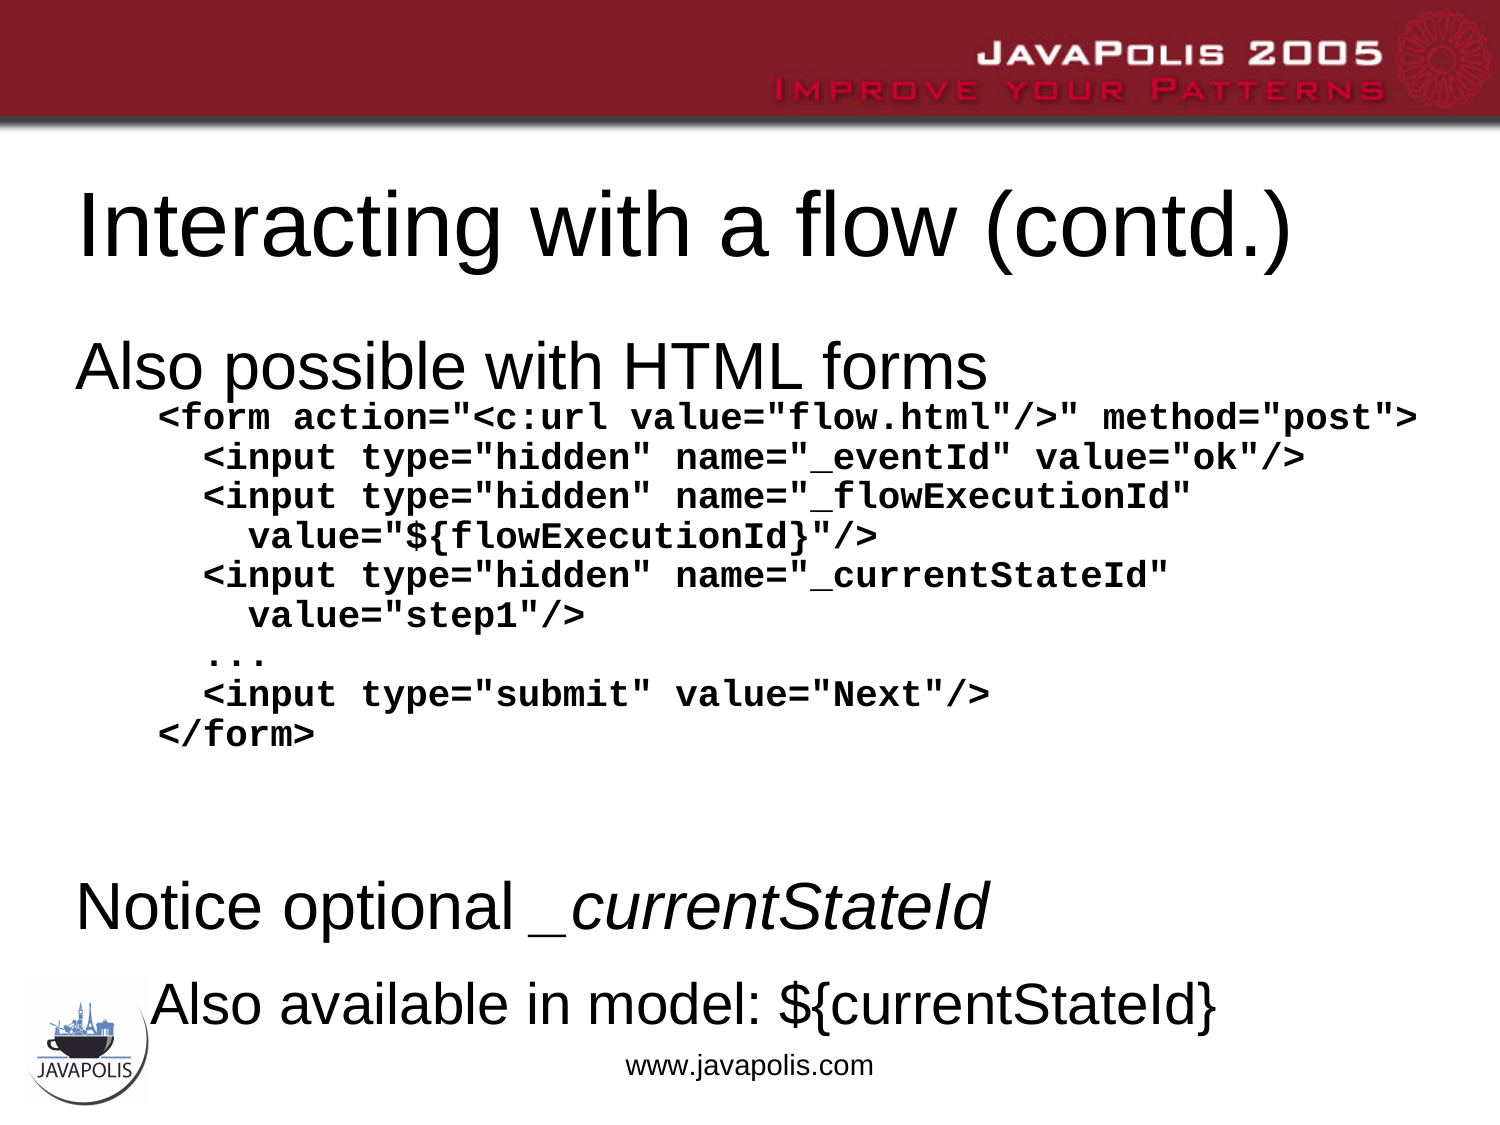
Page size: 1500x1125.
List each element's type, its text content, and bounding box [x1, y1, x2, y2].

text_box <form action="<c:url value="flow.html"/>" method="post"> <input type="hidden" name="_eventId" value="ok"/> <input type="hidden" name="_flowExecutionId" value="${flowExecutionId}"/> <input type="hidden" name="_currentStateId" value="step1"/> ... <input type="submit" value="Next"/> </form> [143, 391, 1467, 844]
list Also possible with HTML forms Notice optional _currentStateId Also available in model: ${currentStateId} [75, 314, 1426, 1022]
title Interacting with a flow (contd.) [76, 148, 1424, 279]
picture [0, 0, 1500, 140]
picture [20, 976, 149, 1106]
